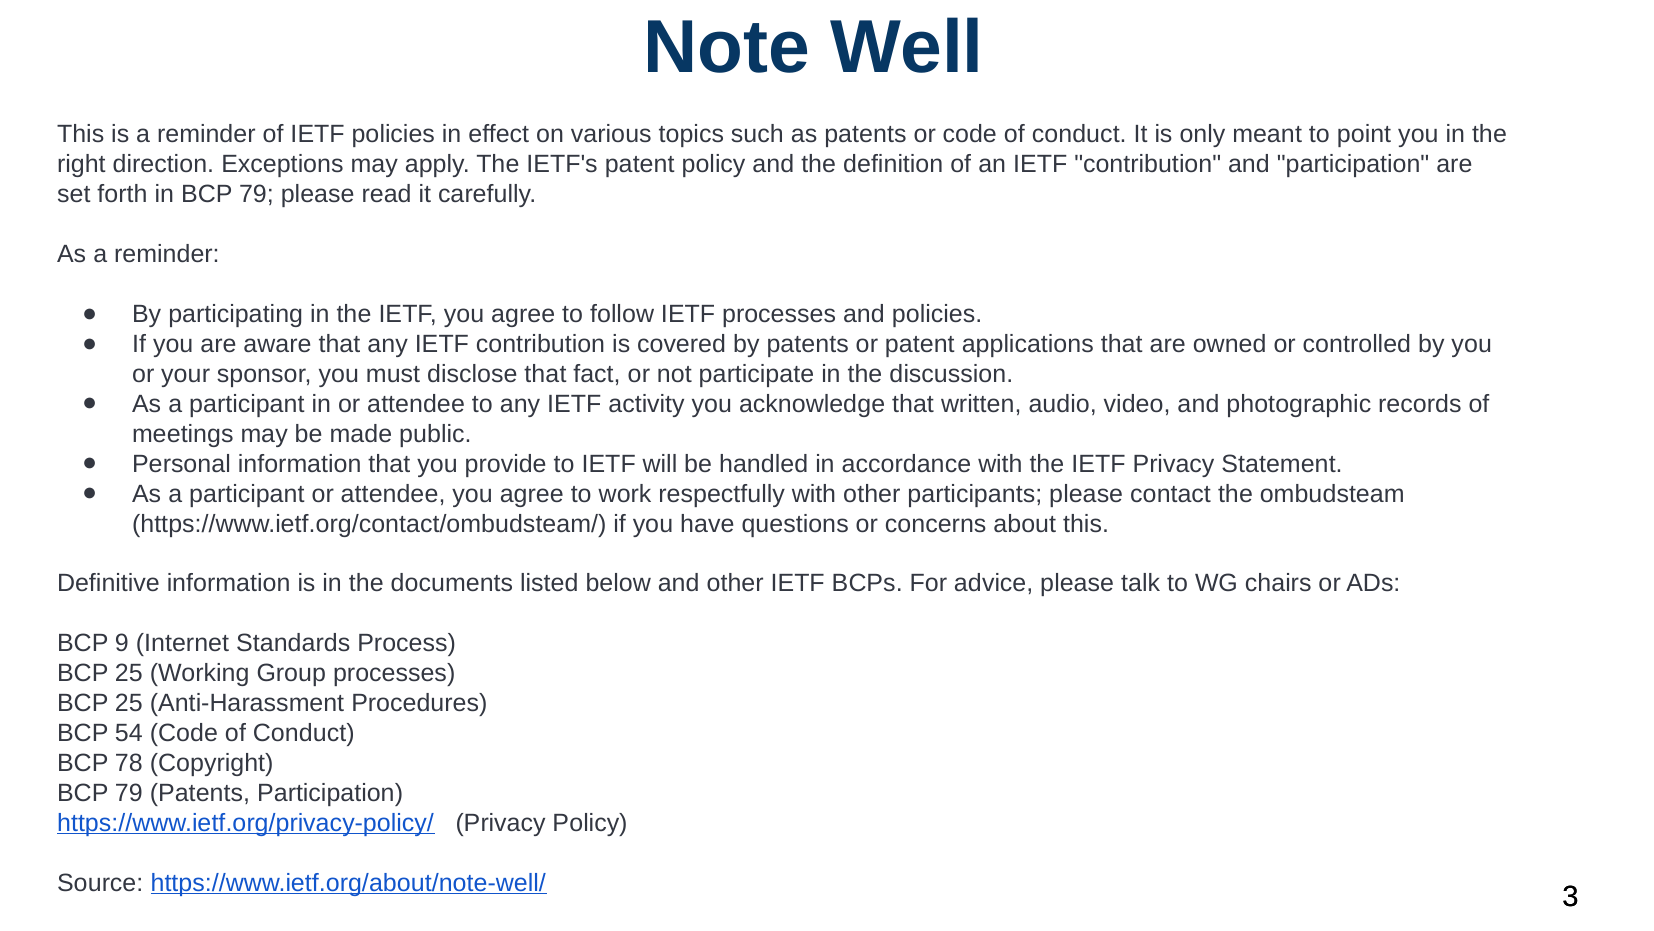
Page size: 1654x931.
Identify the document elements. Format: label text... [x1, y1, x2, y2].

slide_number <number> [1547, 858, 1647, 931]
list This is a reminder of IETF policies in effect on various topics such as patents or code of conduct. It is only meant to point you in the right direction. Exceptions may apply. The IETF's patent policy and the definition of an IETF "contribution" and "participation" are set forth in BCP 79; please read it carefully. As a reminder: By participating in the IETF, you agree to follow IETF processes and policies. If you are aware that any IETF contribution is covered by patents or patent applications that are owned or controlled by you or your sponsor, you must disclose that fact, or not participate in the discussion. As a participant in or attendee to any IETF activity you acknowledge that written, audio, video, and photographic records of meetings may be made public. Personal information that you provide to IETF will be handled in accordance with the IETF Privacy Statement. As a participant or attendee, you agree to work respectfully with other participants; please contact the ombudsteam (https://www.ietf.org/contact/ombudsteam/) if you have questions or concerns about this. Definitive information is in the documents listed below and other IETF BCPs. For advice, please talk to WG chairs or ADs: BCP 9 (Internet Standards Process) BCP 25 (Working Group processes) BCP 25 (Anti-Harassment Procedures) BCP 54 (Code of Conduct) BCP 78 (Copyright) BCP 79 (Patents, Participation) https://www.ietf.org/privacy-policy/ (Privacy Policy) Source: https://www.ietf.org/about/note-well/ [42, 102, 1531, 844]
title Note Well [69, 24, 1558, 103]
